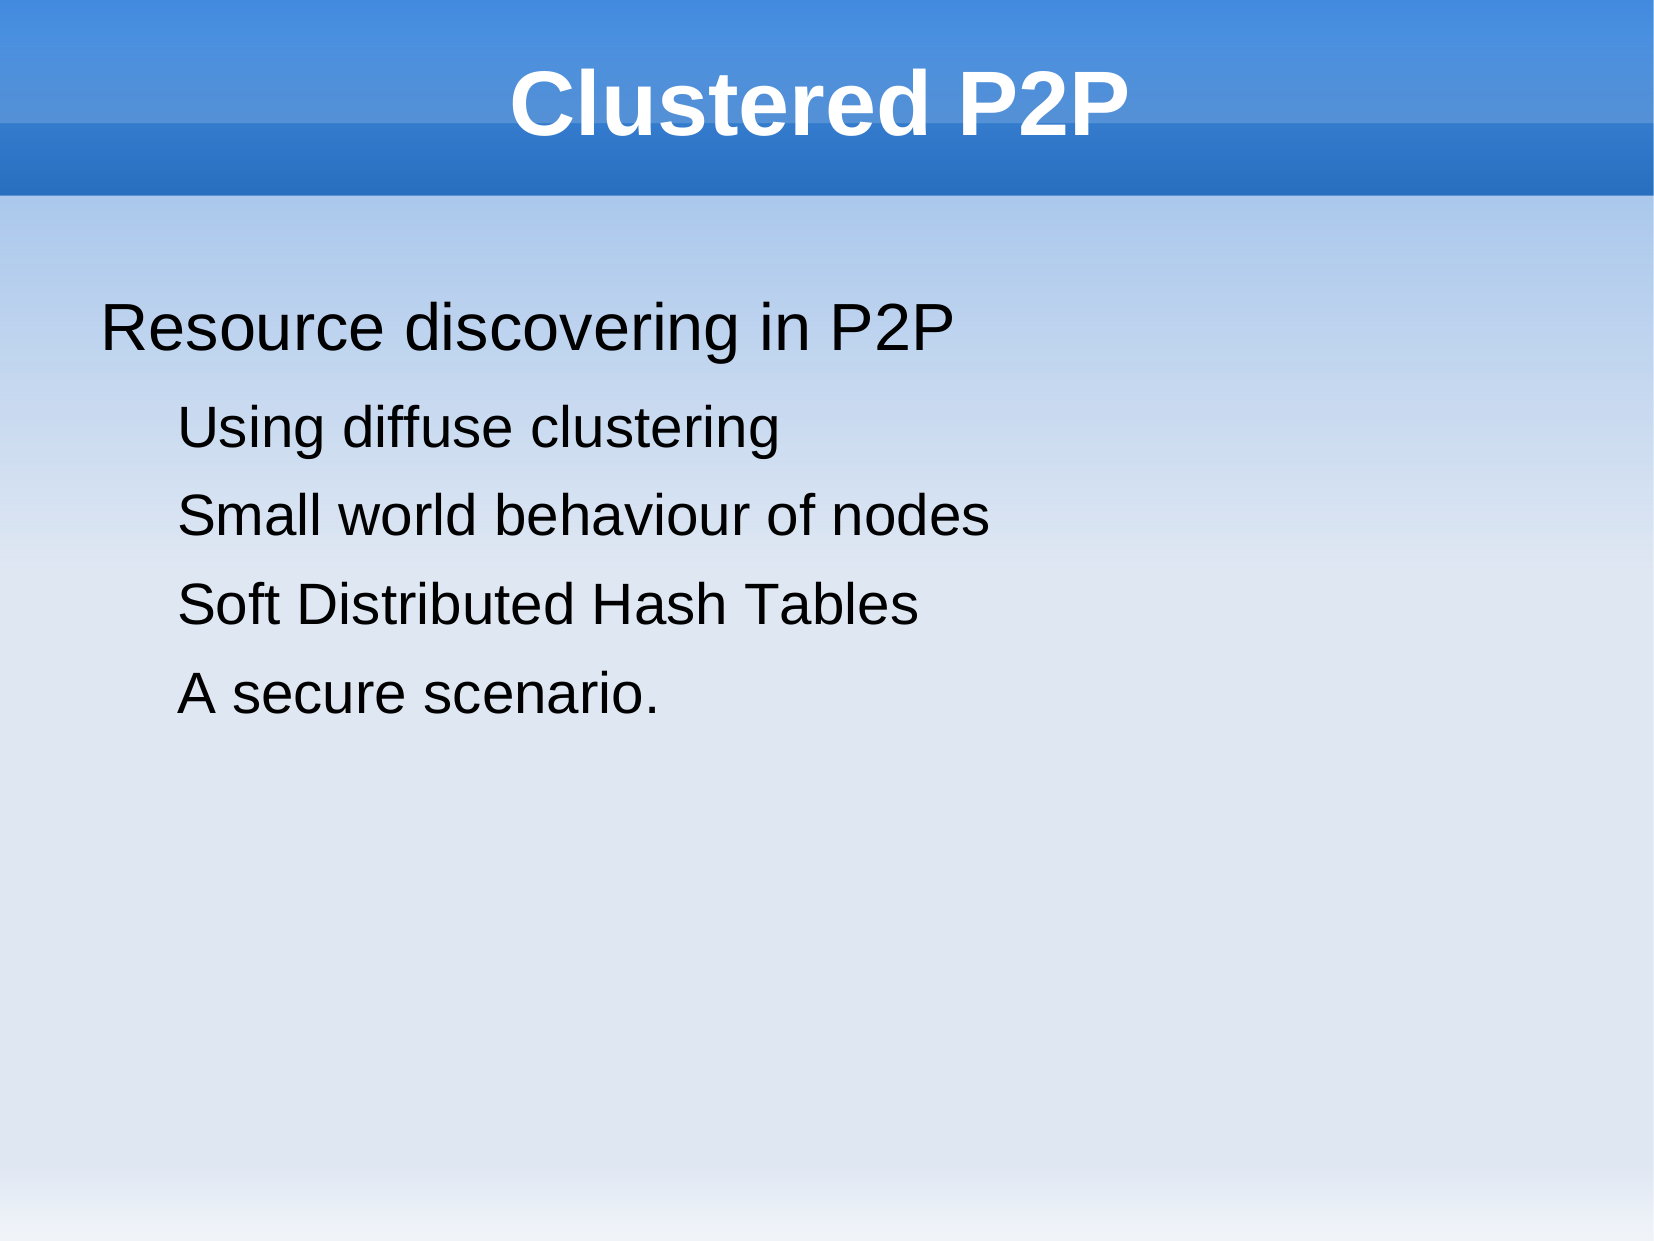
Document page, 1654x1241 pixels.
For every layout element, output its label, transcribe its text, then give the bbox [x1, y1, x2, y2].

picture [0, 0, 1654, 1241]
title Clustered P2P [76, 0, 1565, 208]
list Resource discovering in P2P Using diffuse clustering Small world behaviour of nodes Soft Distributed Hash Tables A secure scenario. [82, 290, 1571, 1109]
